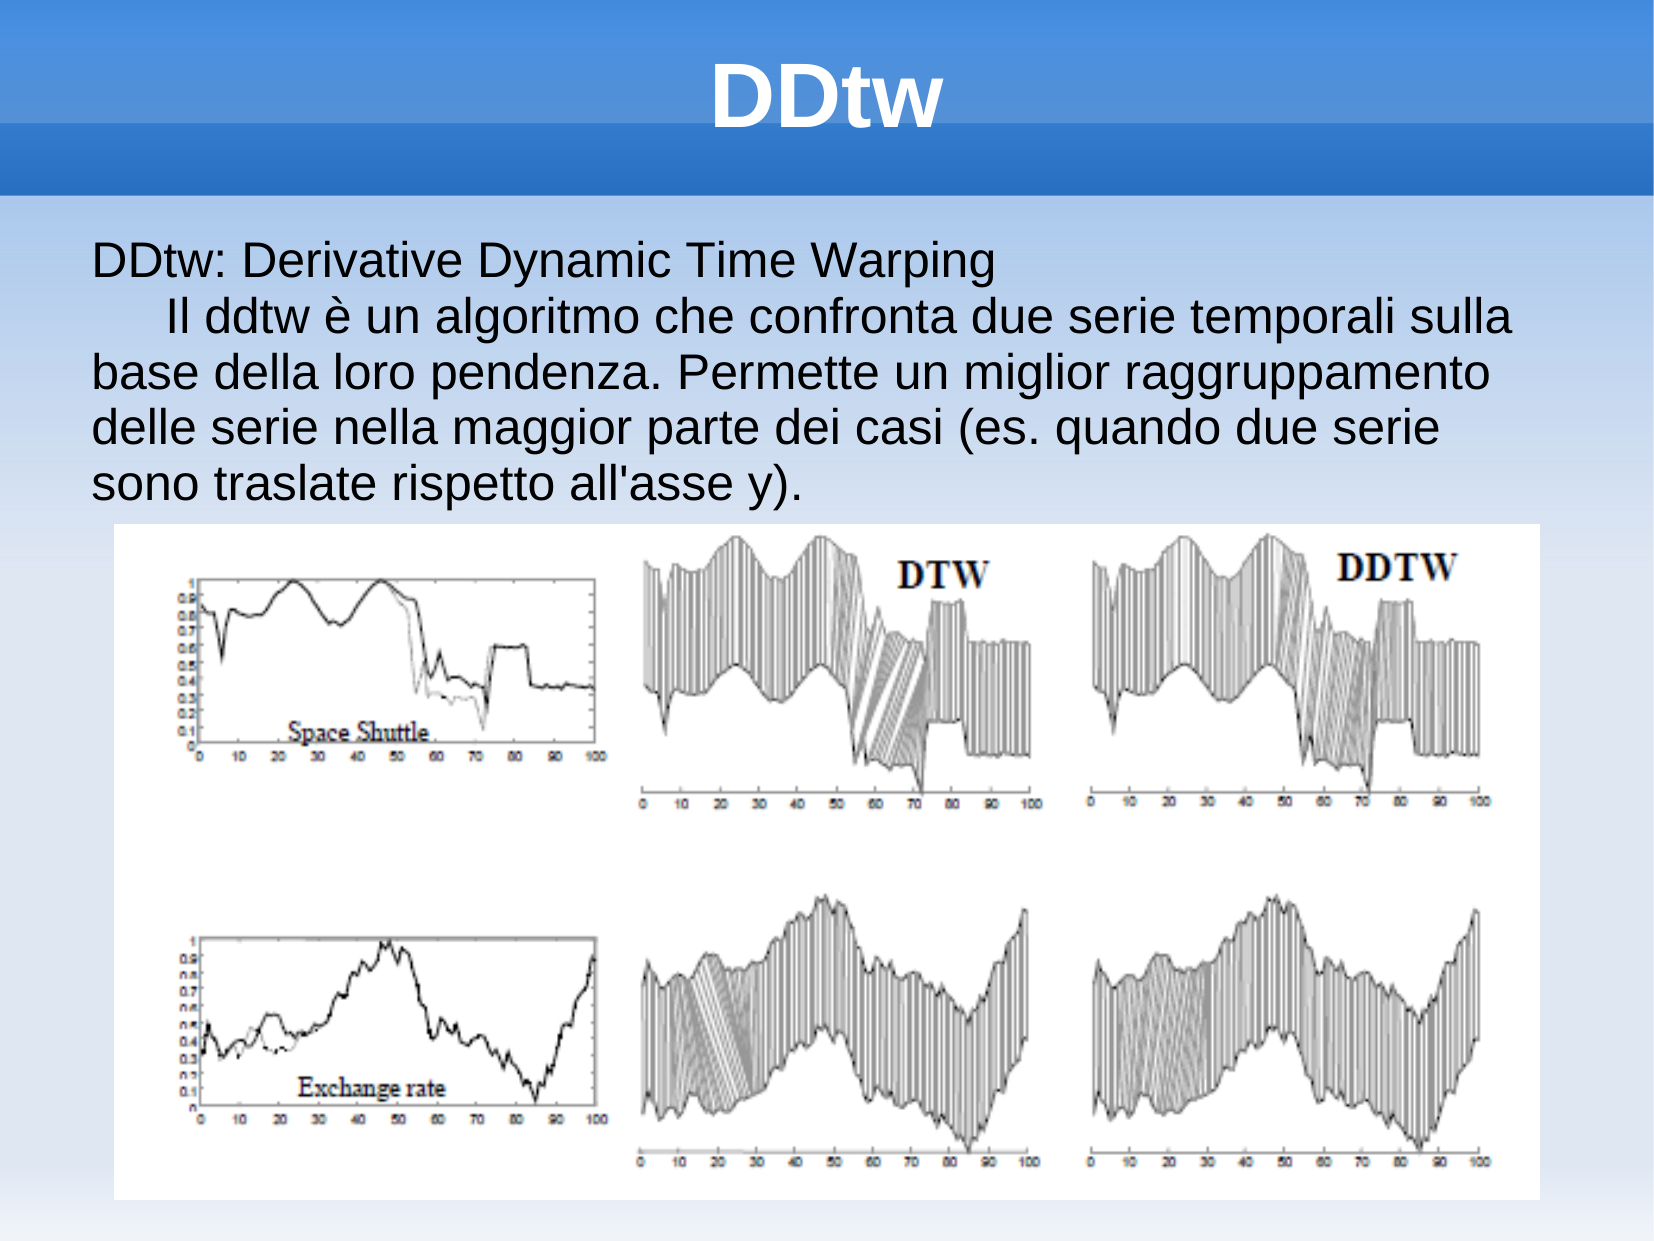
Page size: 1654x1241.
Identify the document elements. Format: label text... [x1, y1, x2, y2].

title DDtw [82, 0, 1571, 193]
text_box DDtw: Derivative Dynamic Time Warping Il ddtw è un algoritmo che confronta due serie temporali sulla base della loro pendenza. Permette un miglior raggruppamento delle serie nella maggior parte dei casi (es. quando due serie sono traslate rispetto all'asse y). [76, 225, 1577, 519]
picture [0, 0, 1654, 1241]
